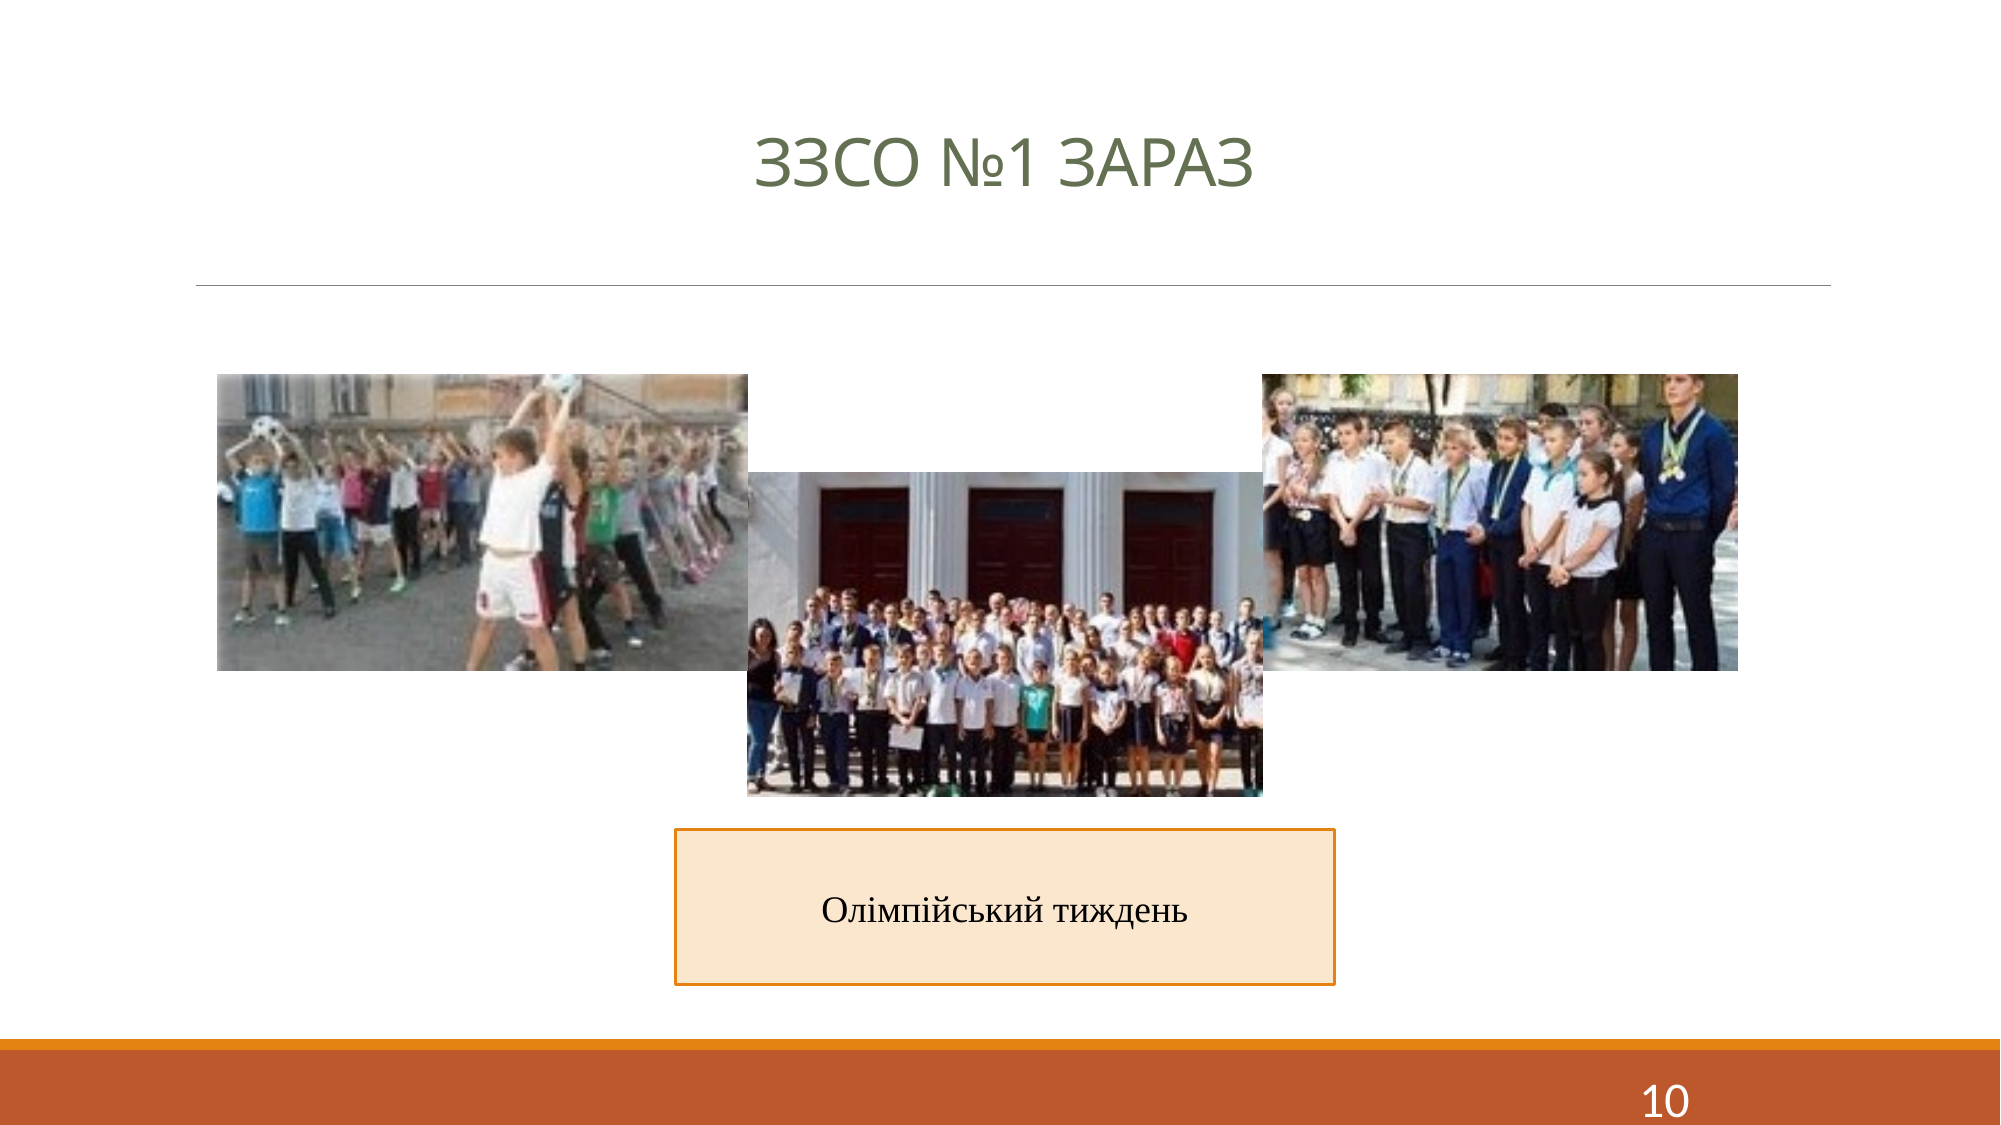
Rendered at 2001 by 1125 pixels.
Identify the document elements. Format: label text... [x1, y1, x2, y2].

text_box 10 [1624, 1059, 1840, 1120]
title ЗЗСО №1 ЗАРАЗ [180, 47, 1831, 286]
text_box Олімпійський тиждень [676, 830, 1334, 984]
picture [217, 374, 1738, 797]
